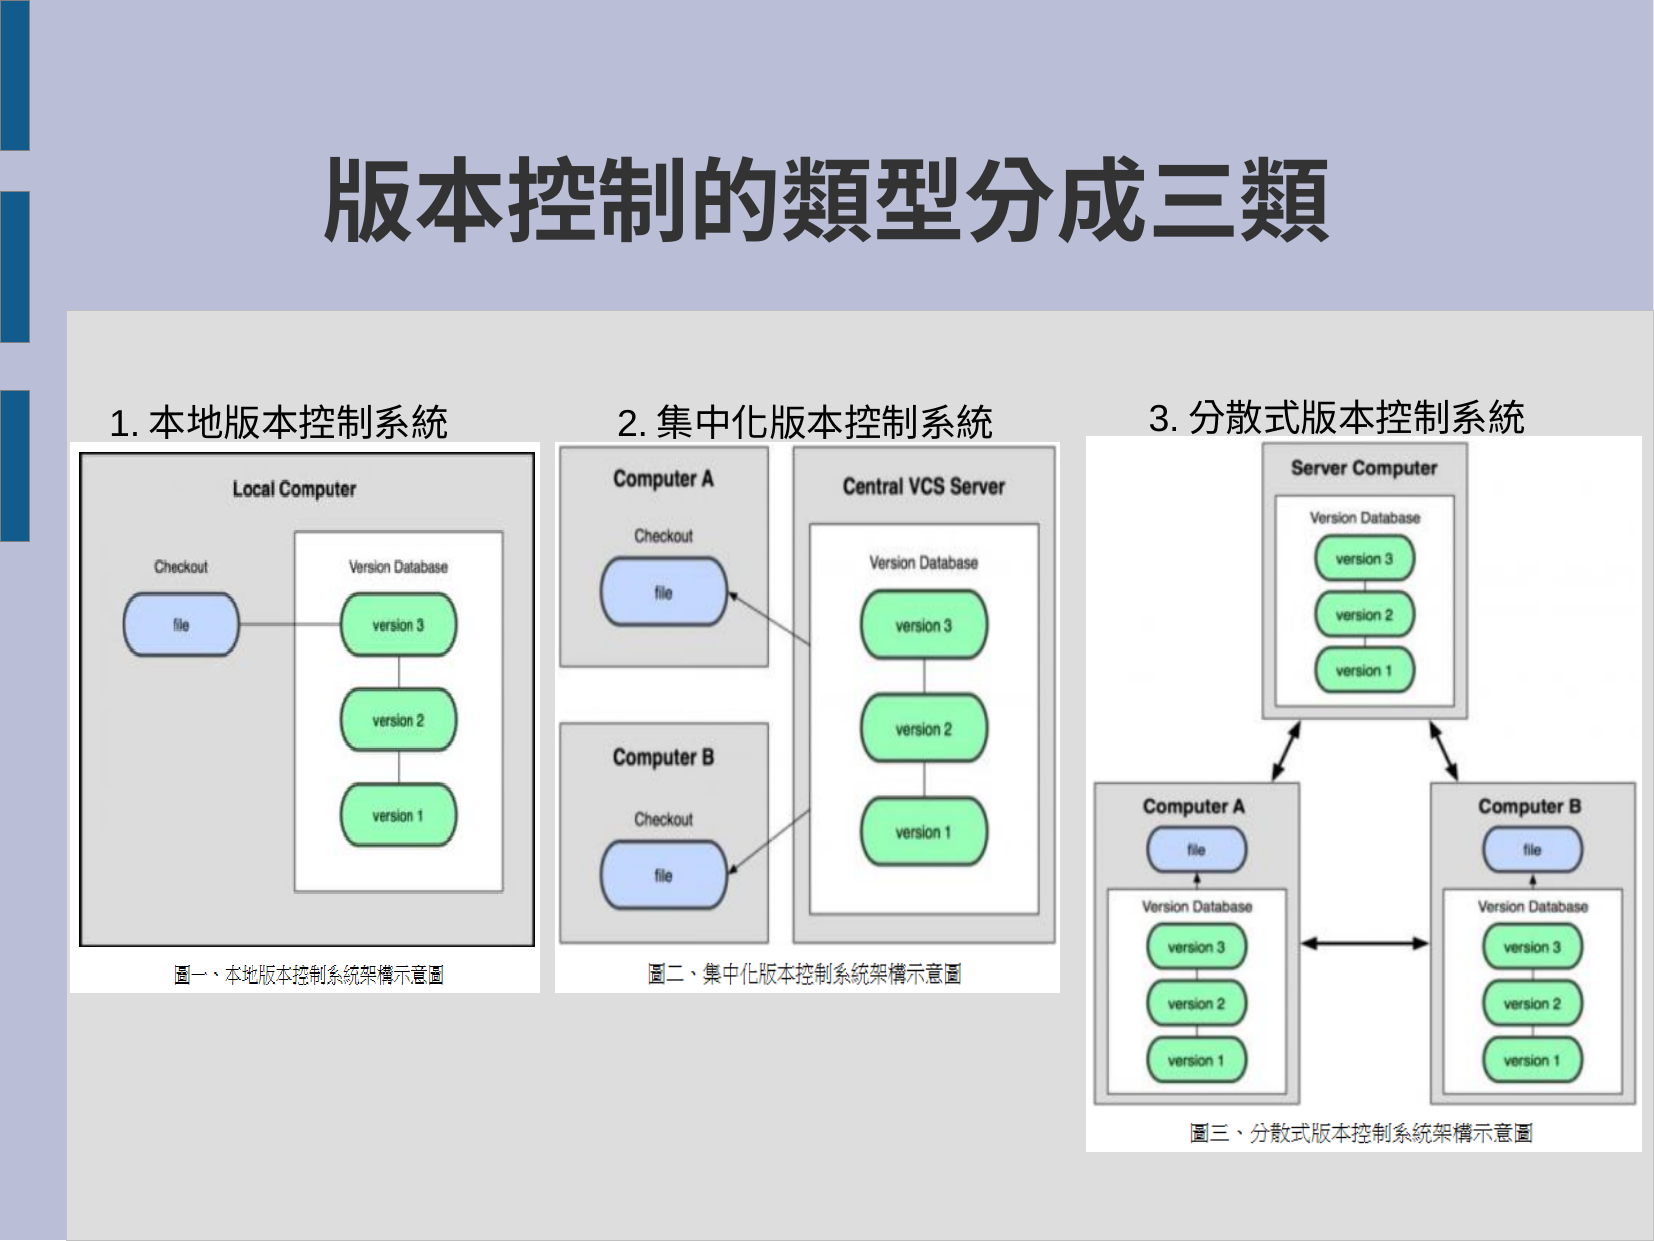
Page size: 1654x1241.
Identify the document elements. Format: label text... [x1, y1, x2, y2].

title 版本控制的類型分成三類 [121, 91, 1534, 299]
text_box 3.分散式版本控制系統 [1133, 380, 1571, 444]
text_box 1.本地版本控制系統 [94, 385, 508, 449]
picture [70, 442, 540, 993]
picture [555, 442, 1060, 993]
picture [1086, 436, 1642, 1152]
text_box 2.集中化版本控制系統 [602, 385, 1040, 449]
